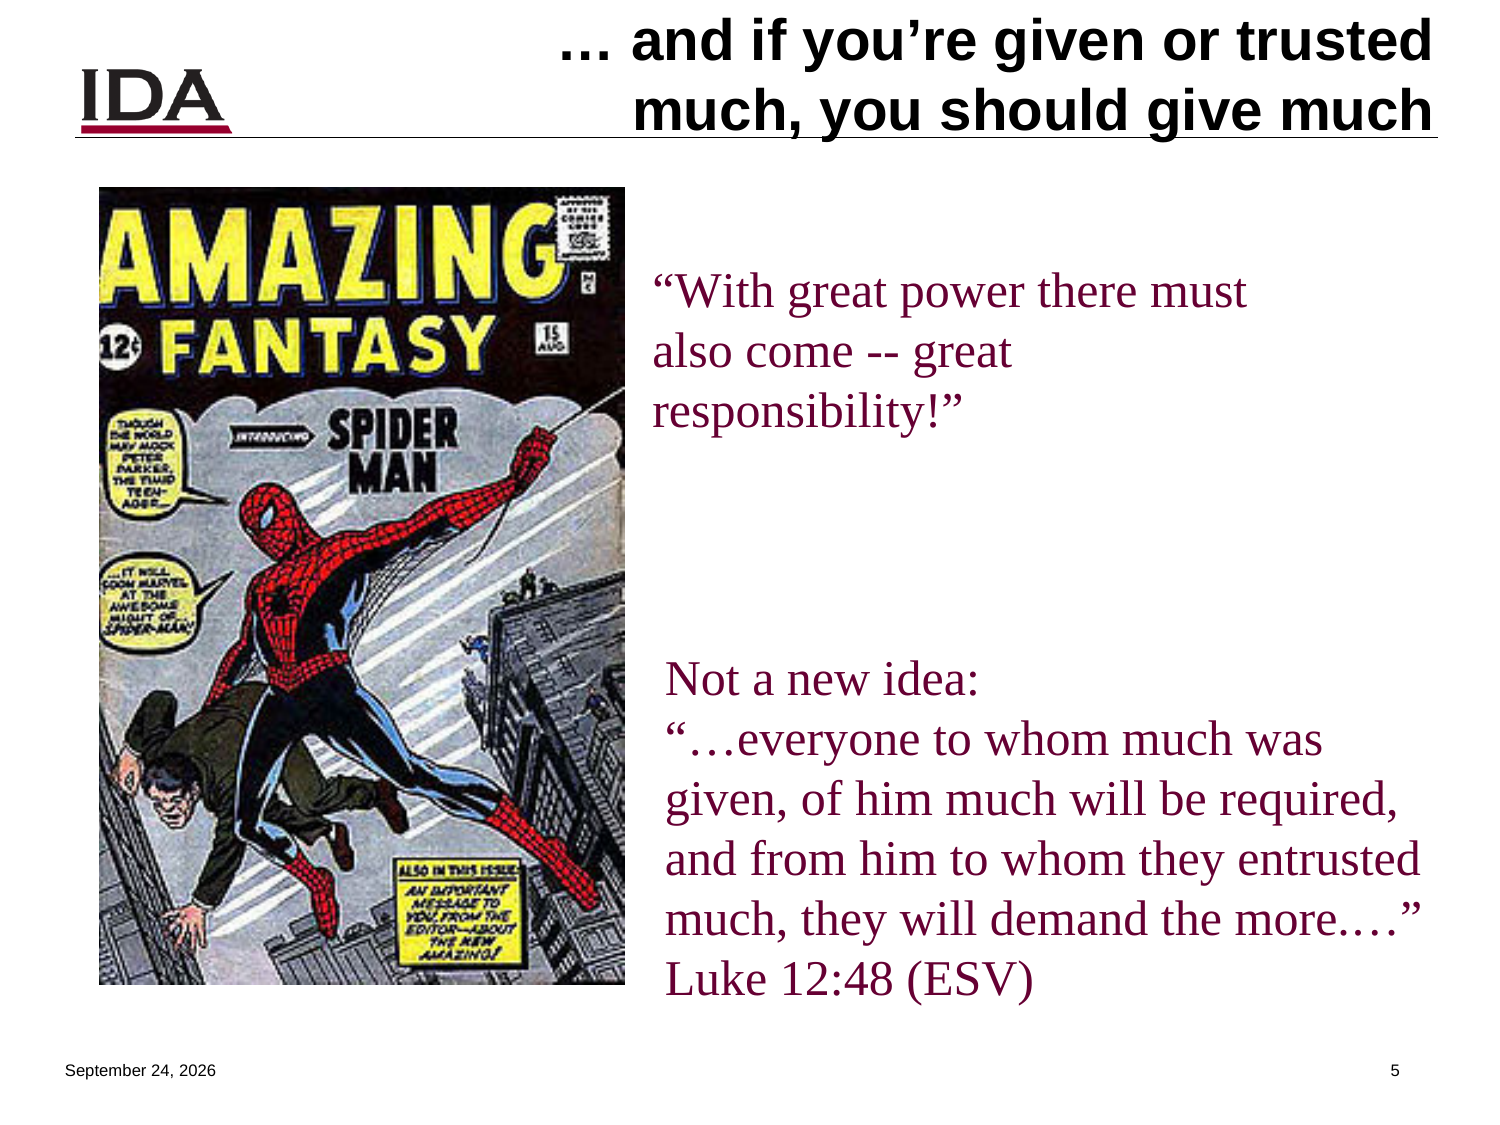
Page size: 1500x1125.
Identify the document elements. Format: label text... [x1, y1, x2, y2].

title … and if you’re given or trusted much, you should give much [425, 0, 1450, 150]
picture [77, 65, 233, 138]
text_box “With great power there must also come -- great responsibility!” [637, 249, 1326, 446]
text_box November 9, 2011 [49, 1012, 363, 1088]
text_box <number> [1102, 1013, 1415, 1088]
picture [99, 187, 625, 985]
text_box Not a new idea: “…everyone to whom much was given, of him much will be required, and from him to whom they entrusted much, they will demand the more.…” Luke 12:48 (ESV) [650, 637, 1451, 1013]
